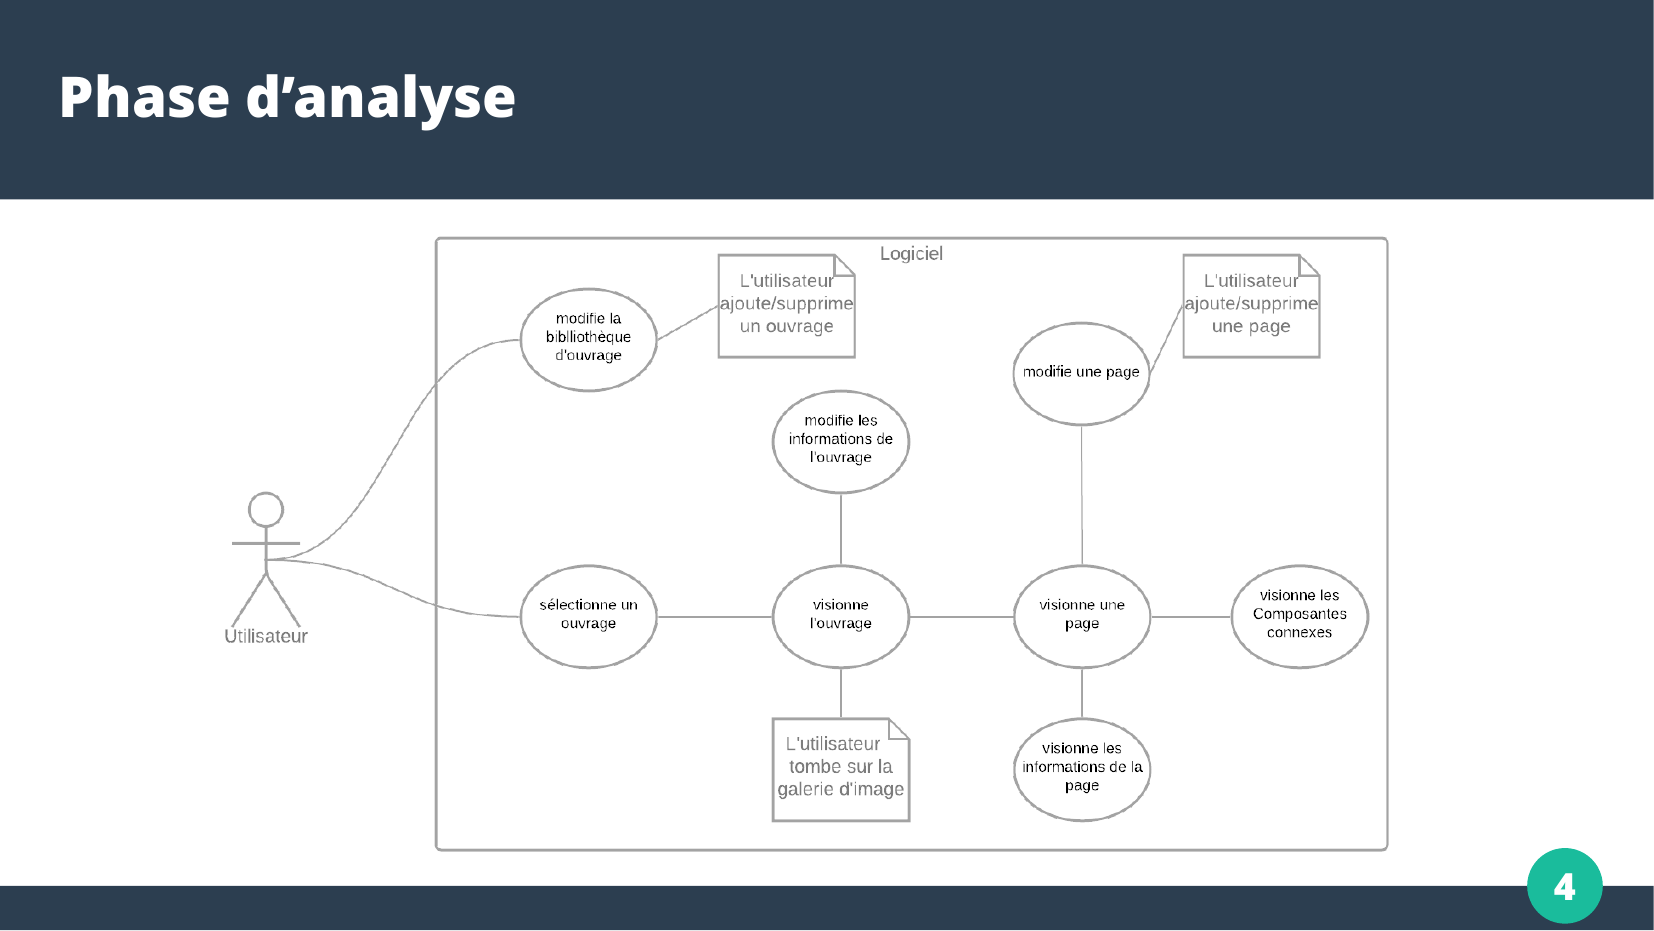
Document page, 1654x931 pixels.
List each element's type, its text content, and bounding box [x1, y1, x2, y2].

picture [206, 223, 1409, 864]
title Phase d’analyse [59, 37, 1595, 156]
